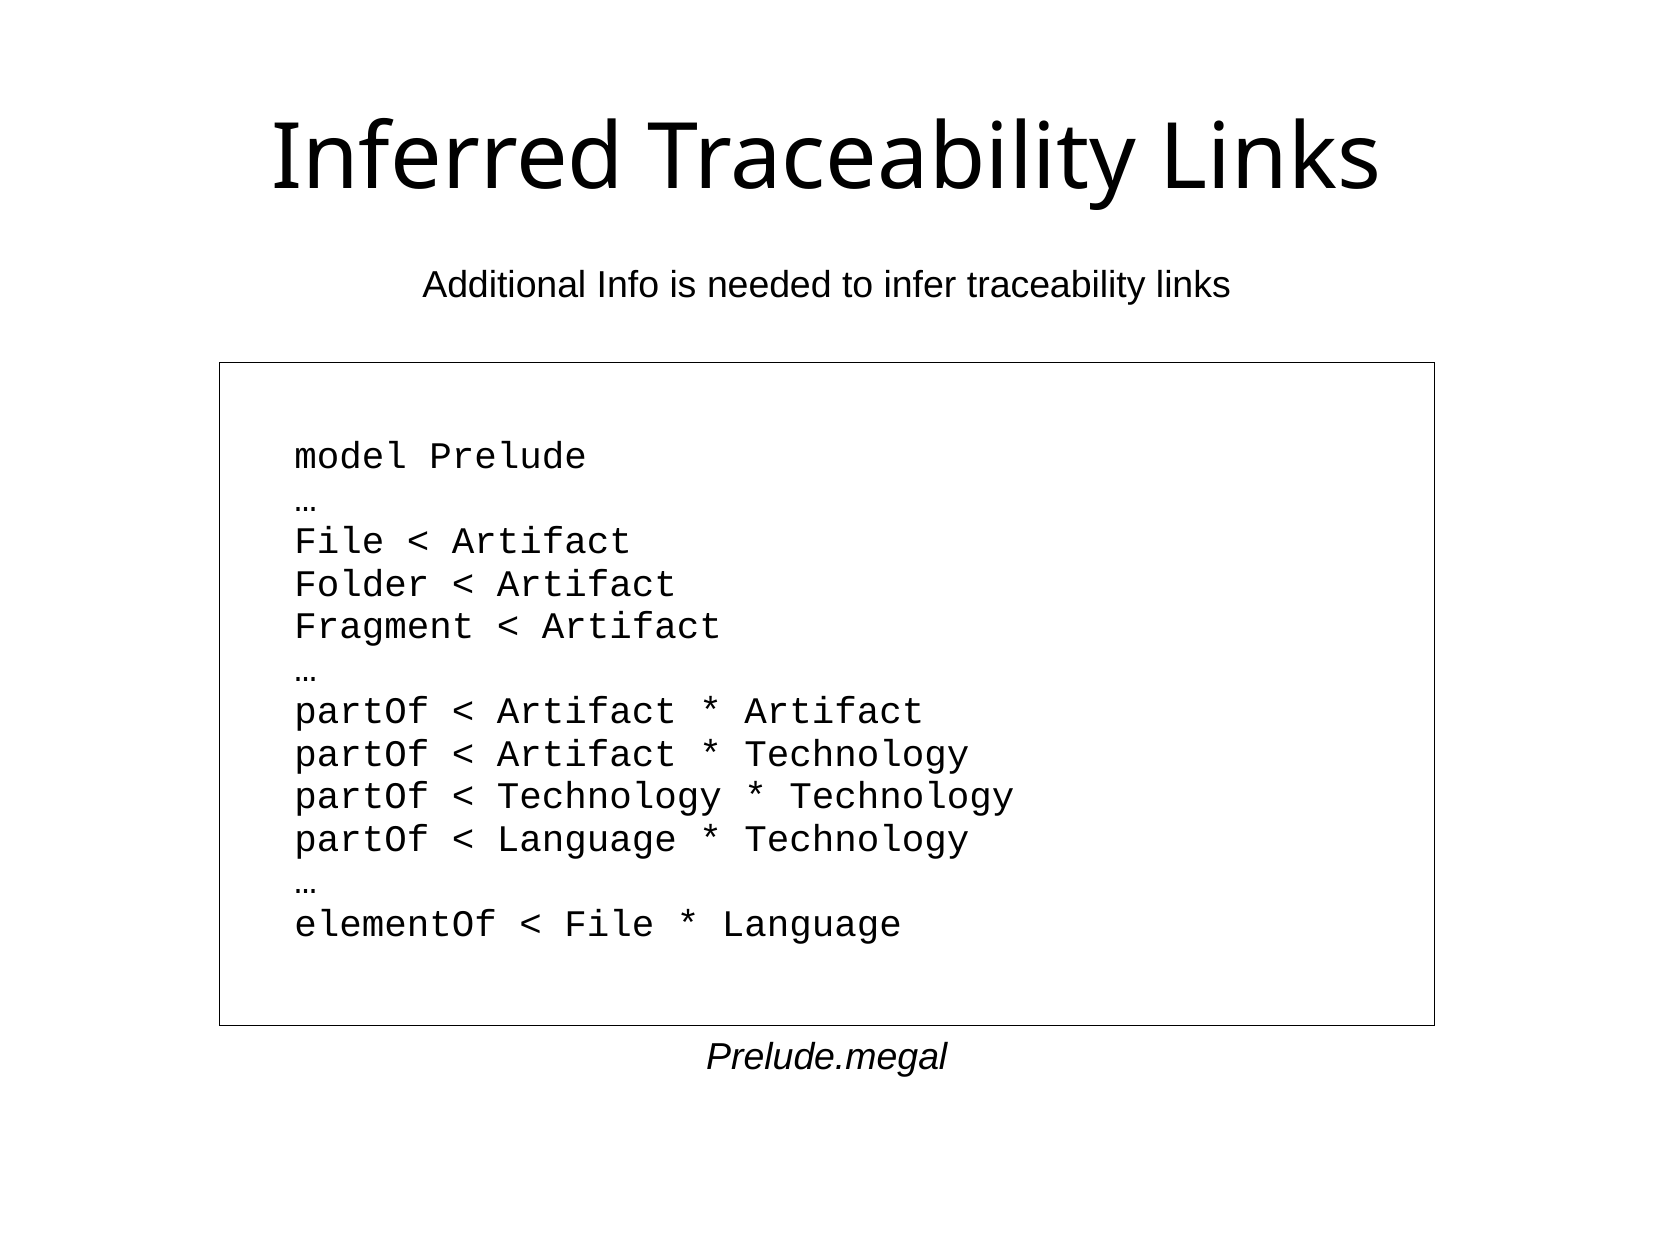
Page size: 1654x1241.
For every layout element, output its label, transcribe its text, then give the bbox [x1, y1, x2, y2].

text_box model Prelude … File < Artifact Folder < Artifact Fragment < Artifact … partOf < Artifact * Artifact partOf < Artifact * Technology partOf < Technology * Technology partOf < Language * Technology … elementOf < File * Language [219, 362, 1435, 1026]
text_box Additional Info is needed to infer traceability links [354, 256, 1300, 314]
title Inferred Traceability Links [82, 49, 1571, 257]
text_box Prelude.megal [609, 1028, 1045, 1089]
